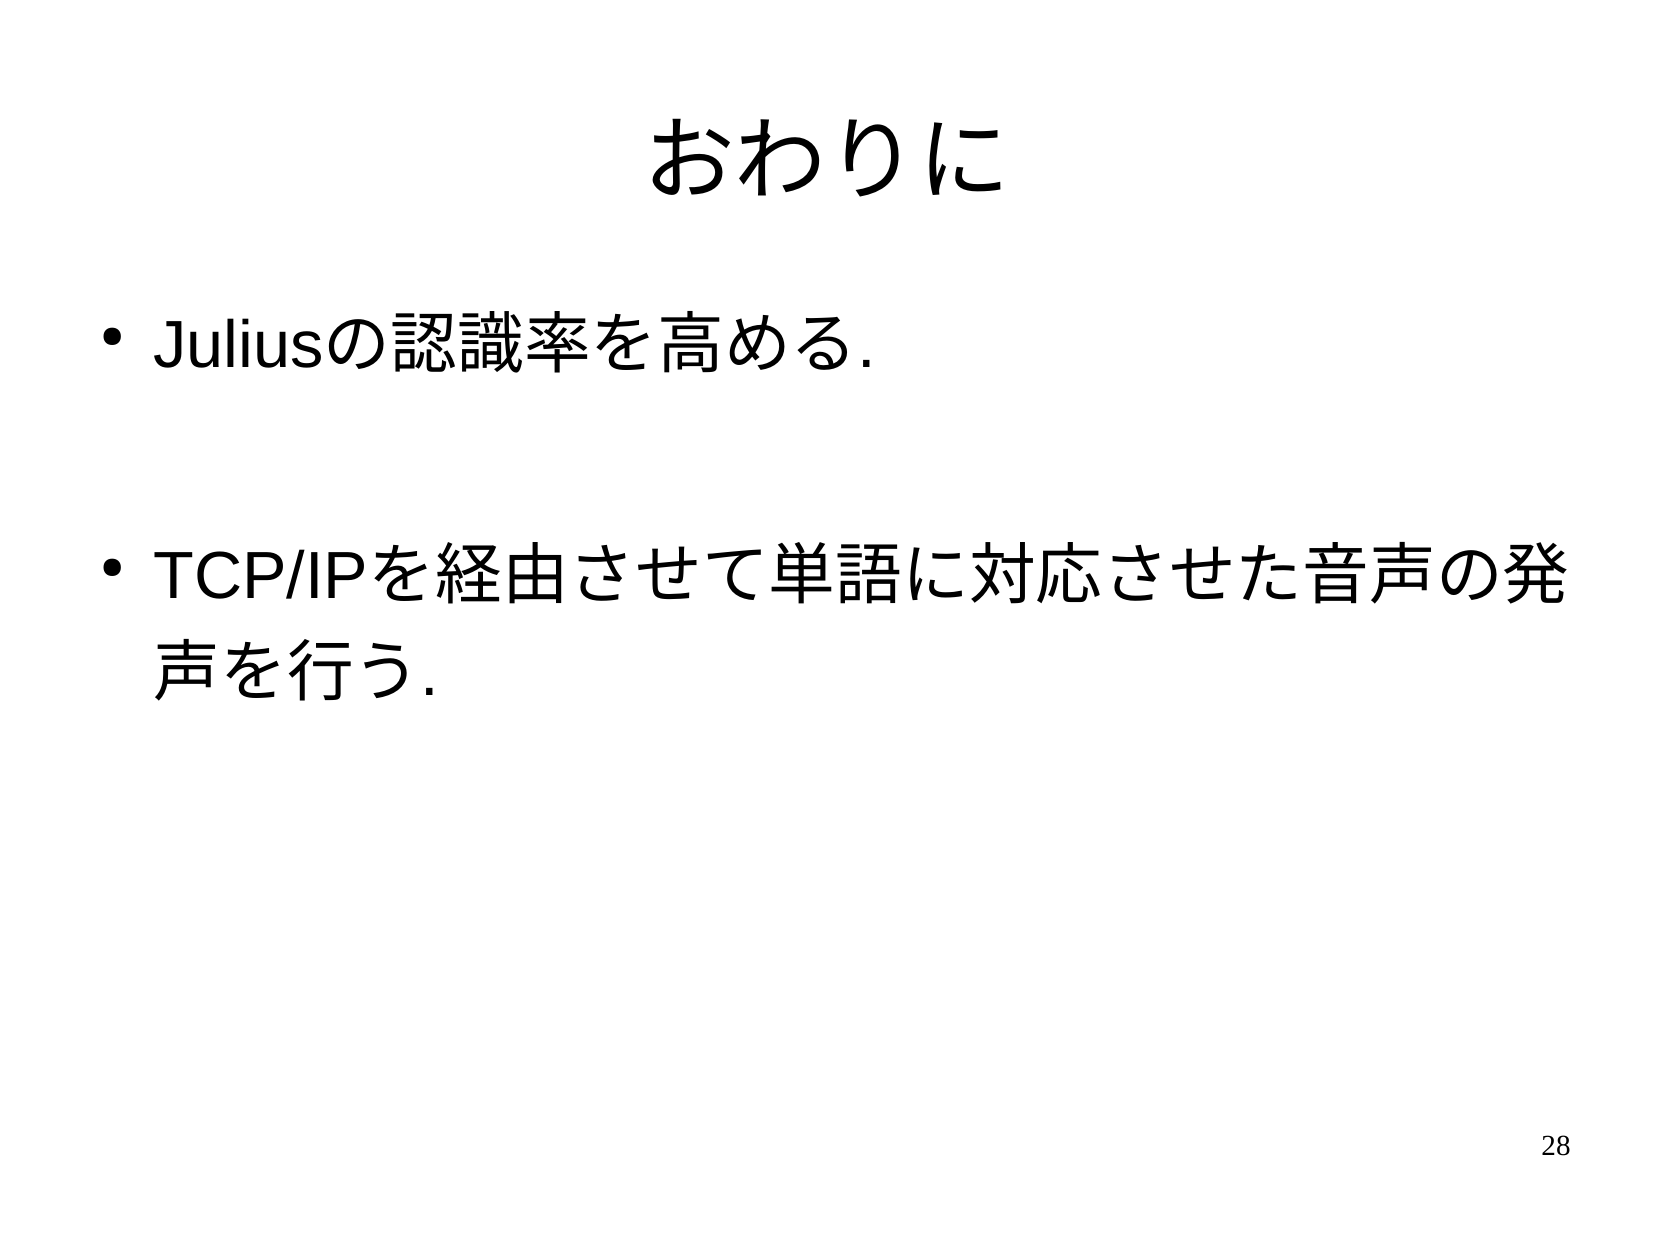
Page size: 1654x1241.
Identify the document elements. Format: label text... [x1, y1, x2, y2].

list Juliusの認識率を高める. TCP/IPを経由させて単語に対応させた音声の発声を行う. [82, 290, 1571, 1010]
title おわりに [82, 49, 1571, 257]
